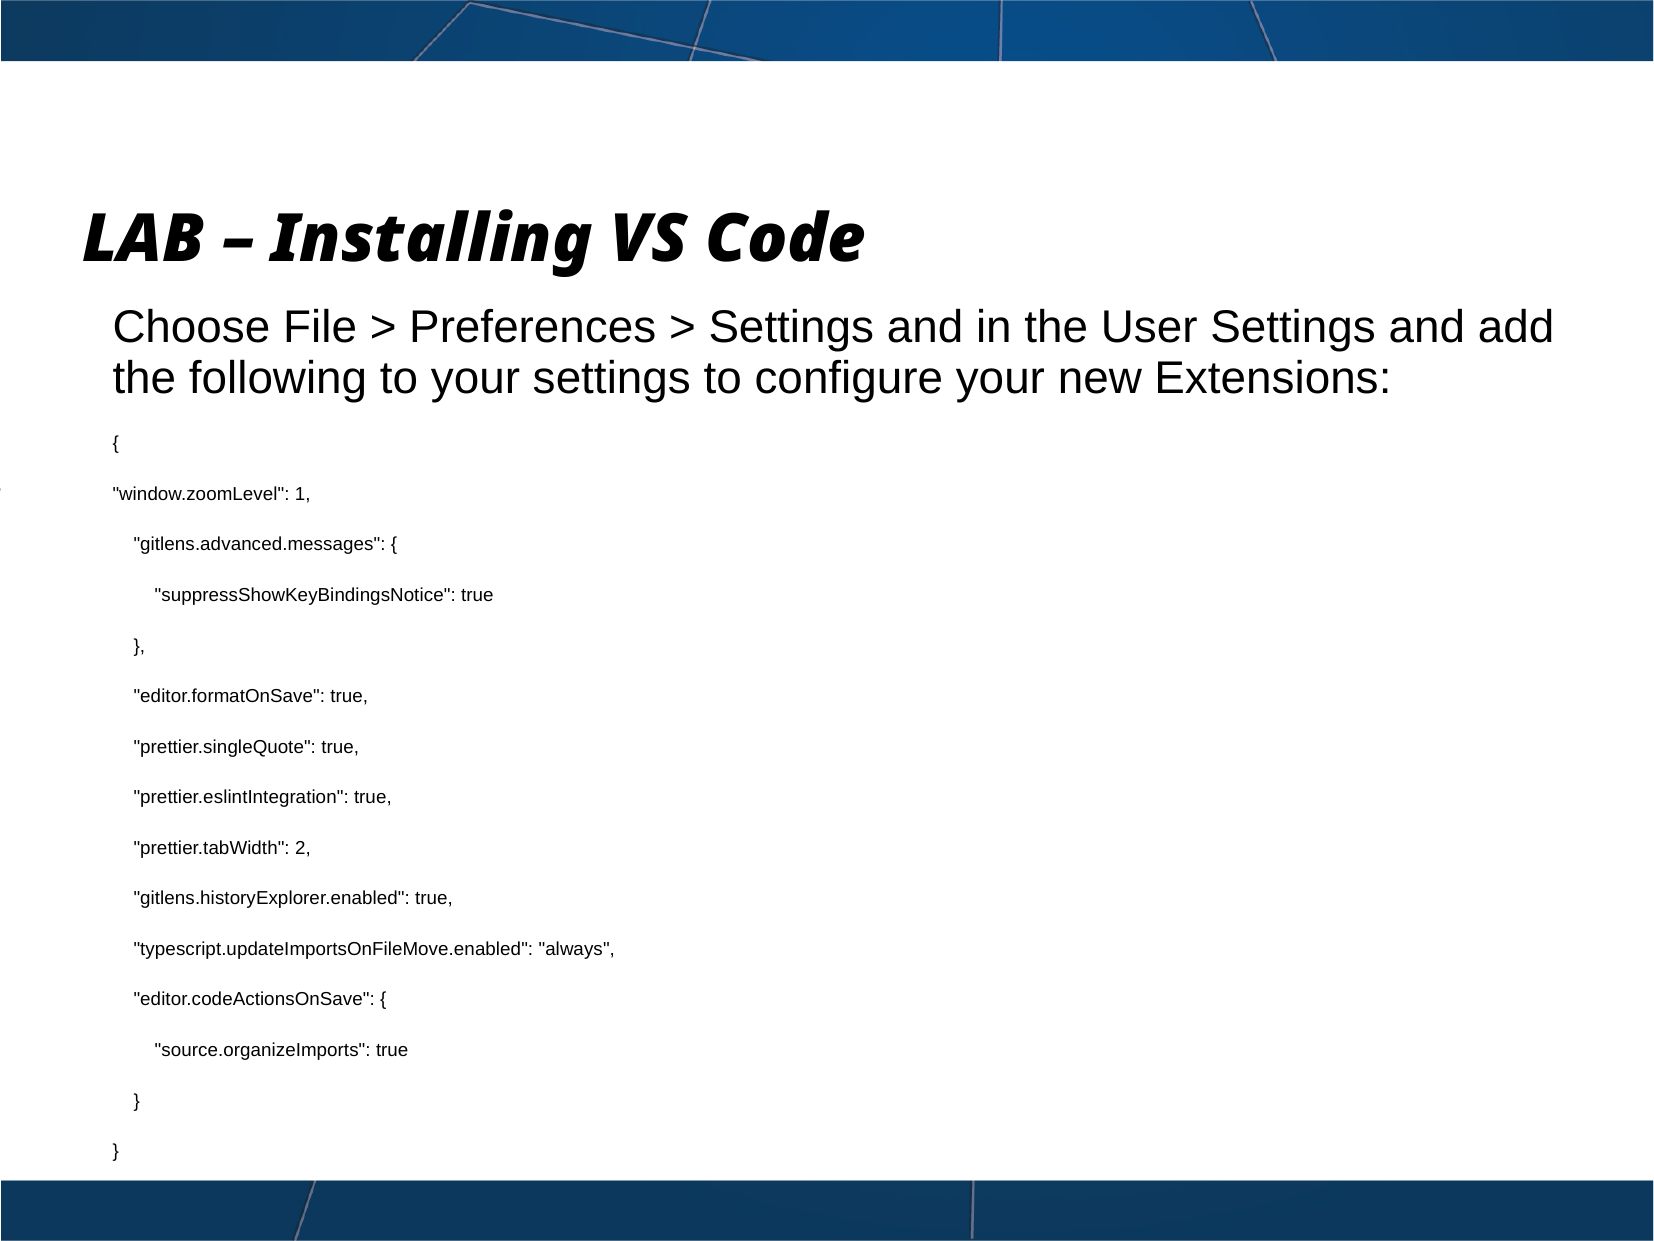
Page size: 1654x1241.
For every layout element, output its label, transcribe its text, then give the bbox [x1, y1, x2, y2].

list Choose File > Preferences > Settings and in the User Settings and add the following to your settings to configure your new Extensions: { "window.zoomLevel": 1, "gitlens.advanced.messages": { "suppressShowKeyBindingsNotice": true }, "editor.formatOnSave": true, "prettier.singleQuote": true, "prettier.eslintIntegration": true, "prettier.tabWidth": 2, "gitlens.historyExplorer.enabled": true, "typescript.updateImportsOnFileMove.enabled": "always", "editor.codeActionsOnSave": { "source.organizeImports": true } } [112, 300, 1576, 1241]
title LAB – Installing VS Code [82, 139, 1571, 332]
picture [0, 0, 1654, 1241]
